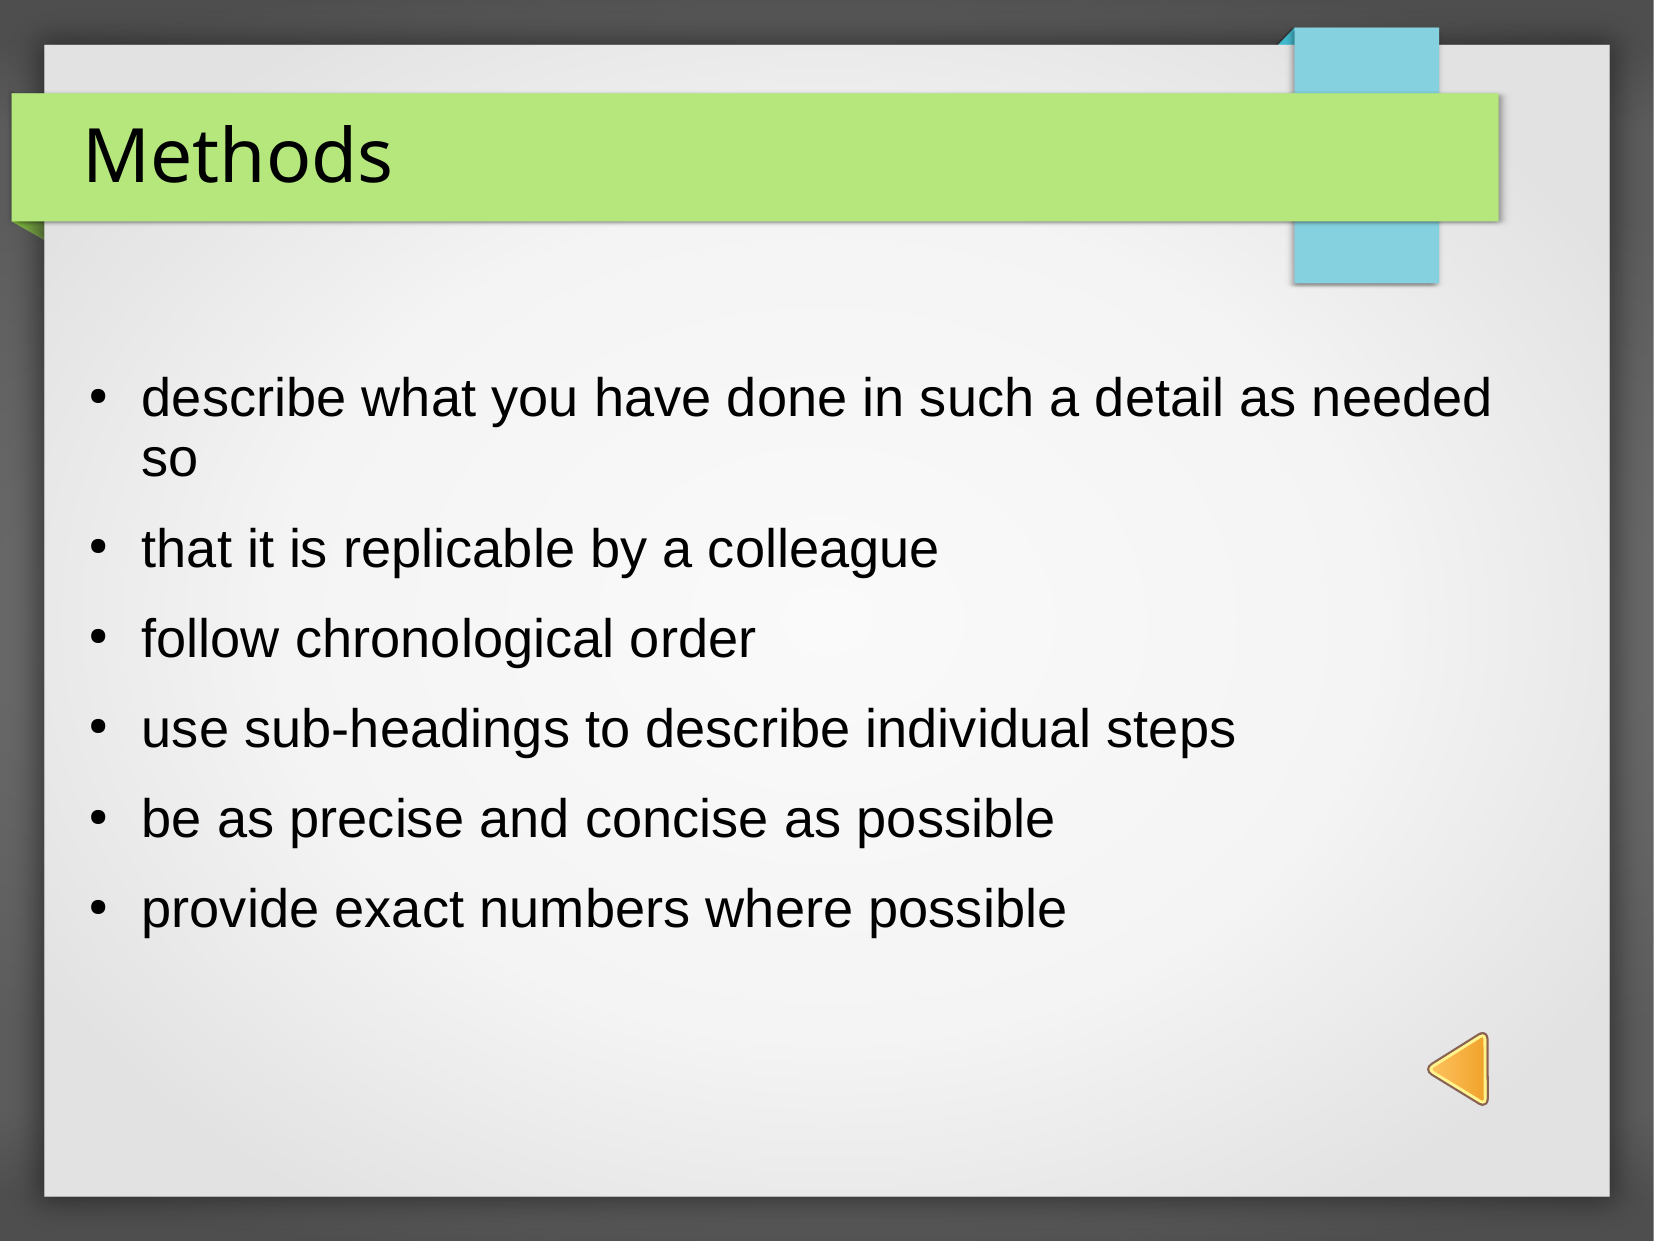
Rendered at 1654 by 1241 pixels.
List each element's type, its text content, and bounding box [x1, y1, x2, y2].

picture [0, 0, 1654, 1241]
title Methods [82, 94, 1264, 213]
list describe what you have done in such a detail as needed so that it is replicable by a colleague follow chronological order use sub-headings to describe individual steps be as precise and concise as possible provide exact numbers where possible [70, 367, 1560, 1087]
